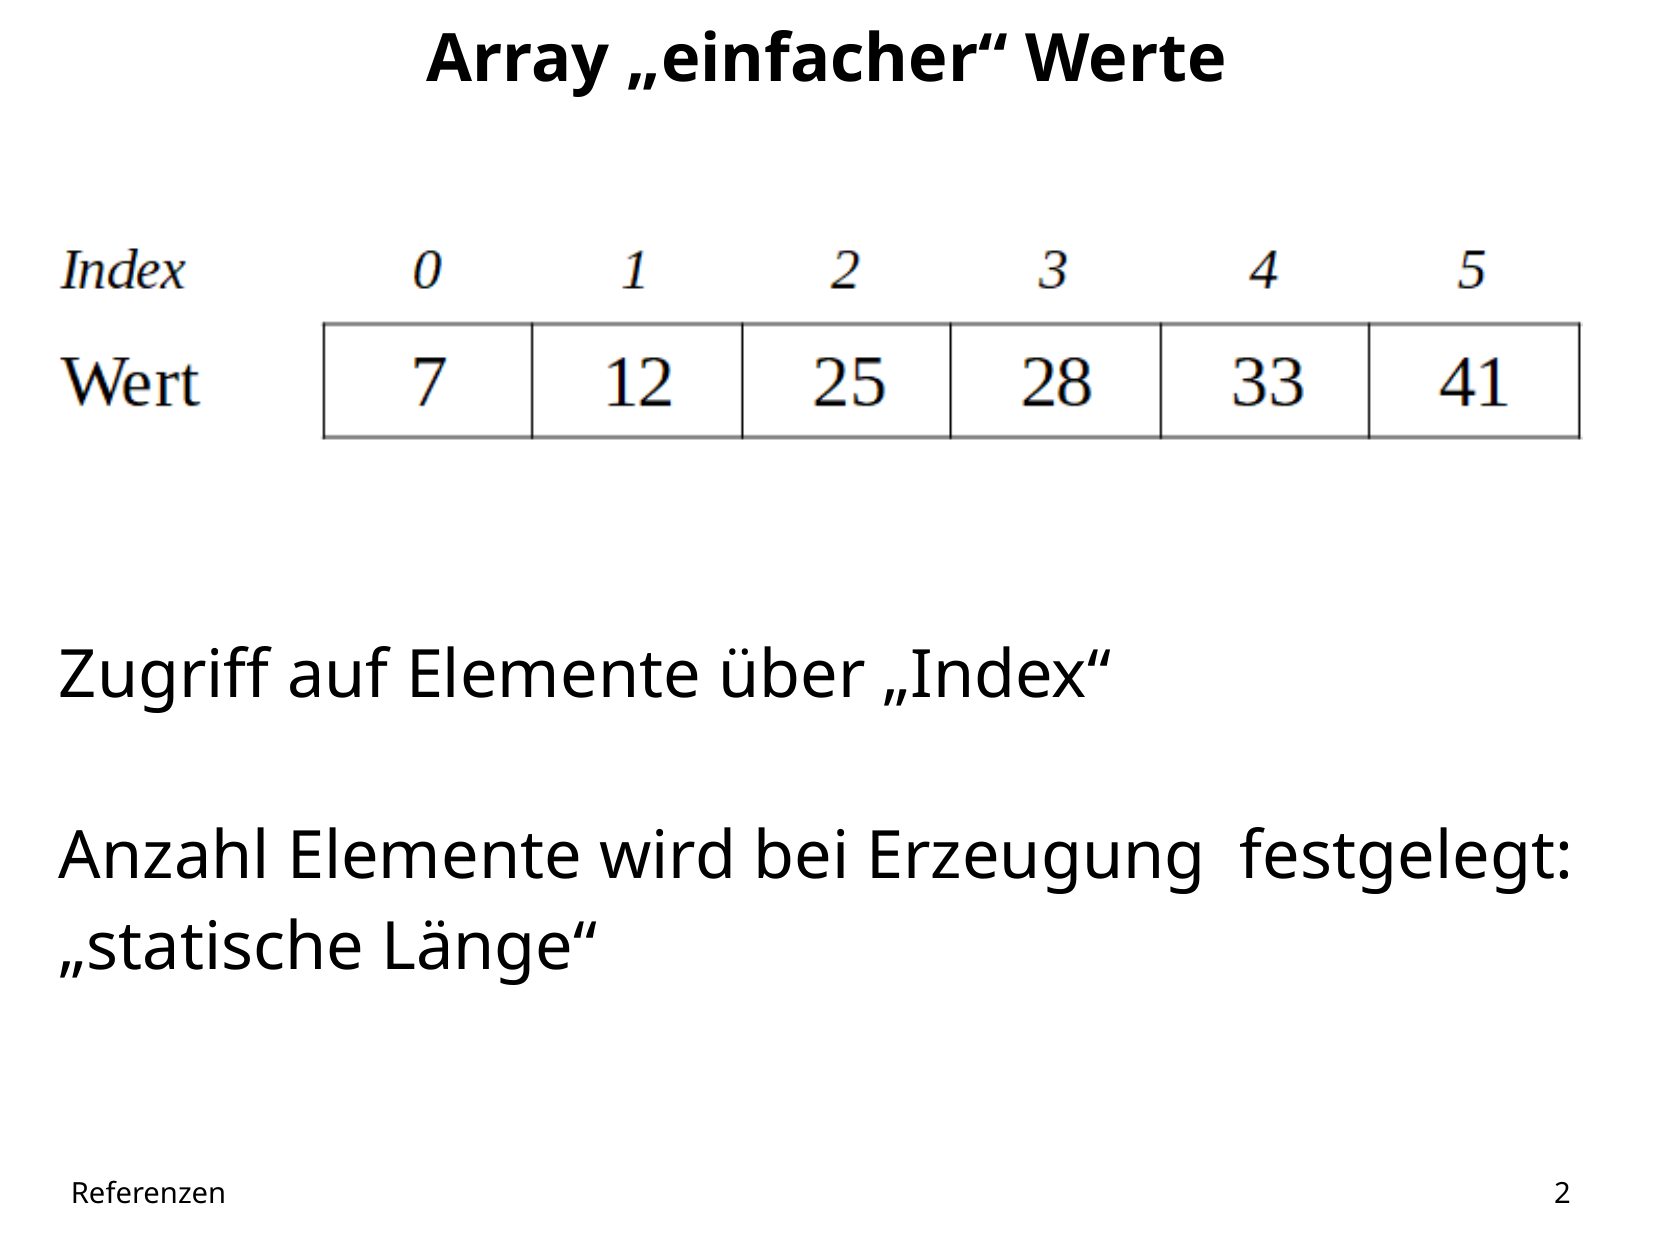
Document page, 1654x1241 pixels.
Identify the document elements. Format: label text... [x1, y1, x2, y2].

list Zugriff auf Elemente über „Index“ Anzahl Elemente wird bei Erzeugung festgelegt: „statische Länge“ [59, 625, 1630, 1146]
title Array „einfacher“ Werte [0, 5, 1654, 107]
picture [59, 247, 1583, 442]
